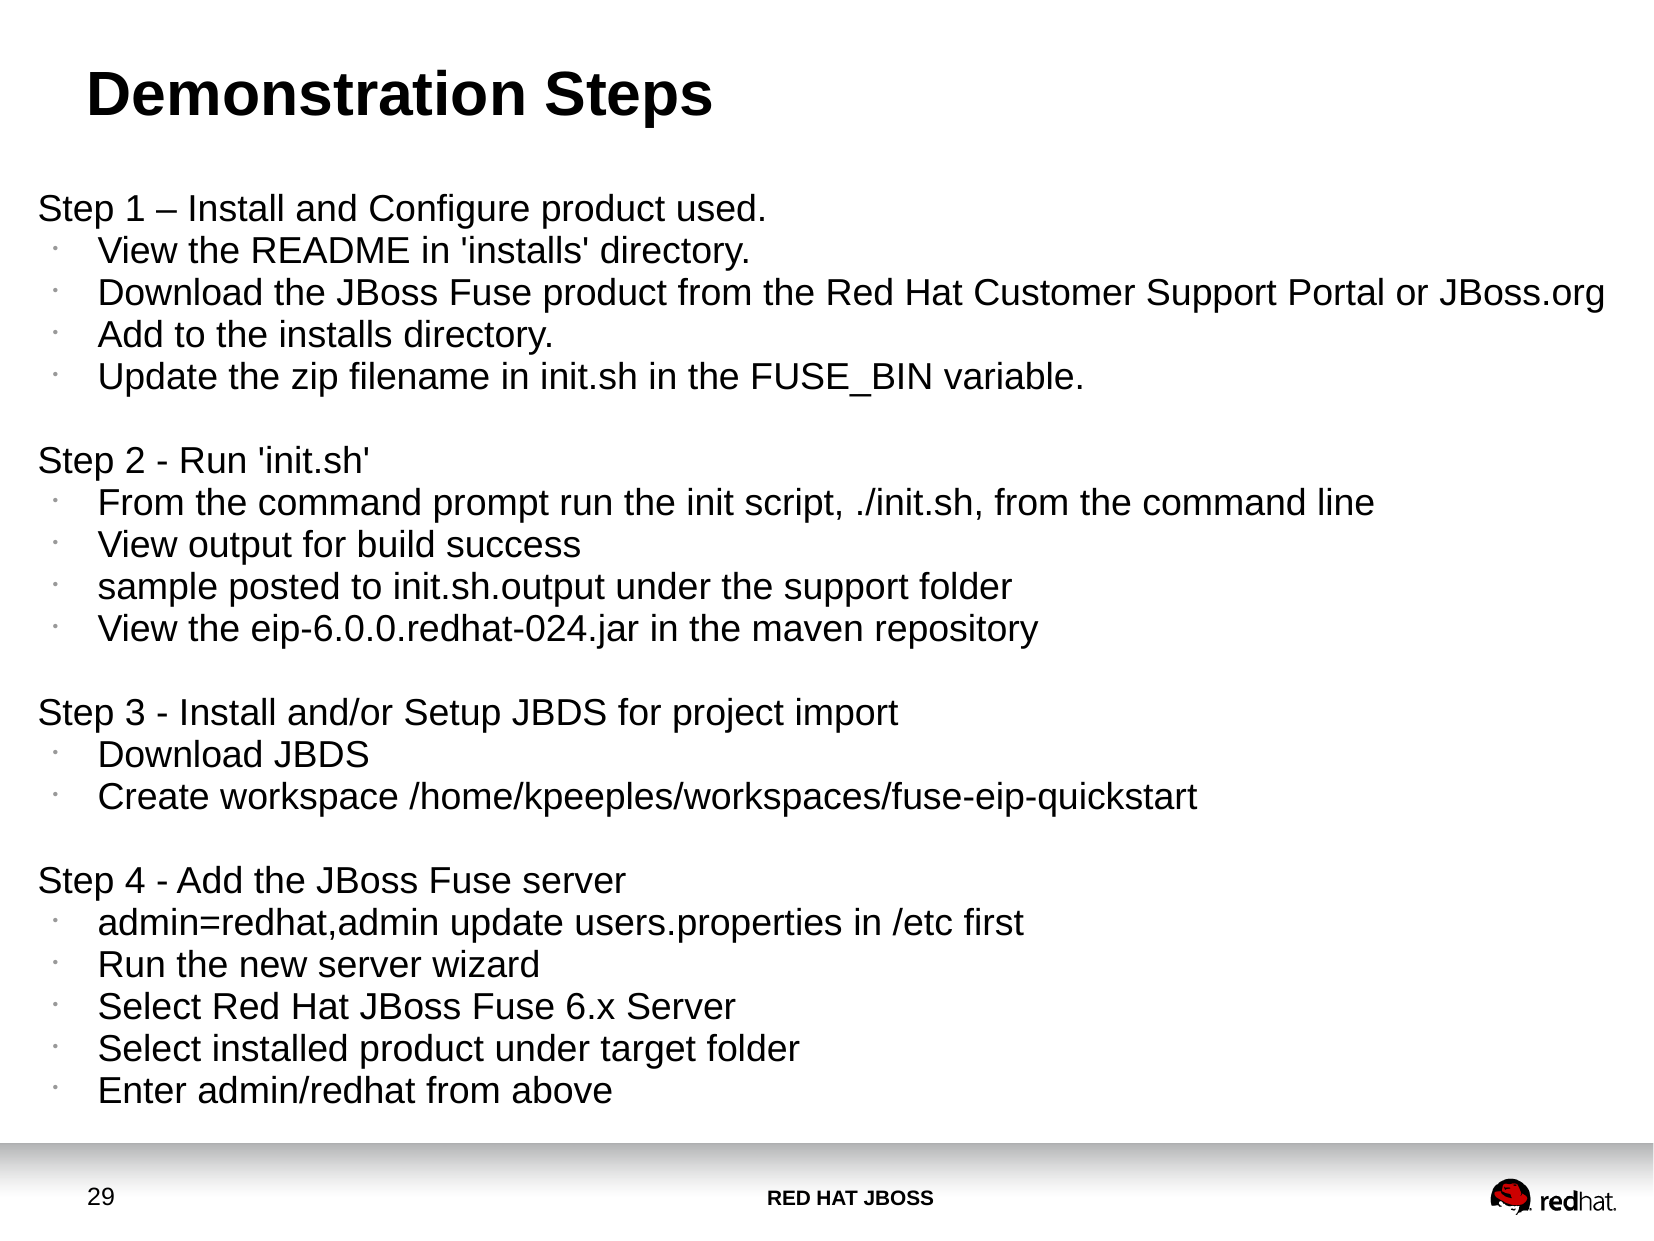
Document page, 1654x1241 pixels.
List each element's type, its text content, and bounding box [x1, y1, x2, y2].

title Demonstration Steps [86, 0, 1576, 187]
list Step 1 – Install and Configure product used. View the README in 'installs' directory. Download the JBoss Fuse product from the Red Hat Customer Support Portal or JBoss.org Add to the installs directory. Update the zip filename in init.sh in the FUSE_BIN variable. Step 2 - Run 'init.sh' From the command prompt run the init script, ./init.sh, from the command line View output for build success sample posted to init.sh.output under the support folder View the eip-6.0.0.redhat-024.jar in the maven repository Step 3 - Install and/or Setup JBDS for project import Download JBDS Create workspace /home/kpeeples/workspaces/fuse-eip-quickstart Step 4 - Add the JBoss Fuse server admin=redhat,admin update users.properties in /etc first Run the new server wizard Select Red Hat JBoss Fuse 6.x Server Select installed product under target folder Enter admin/redhat from above [37, 187, 1613, 1168]
picture [0, 1143, 1654, 1241]
